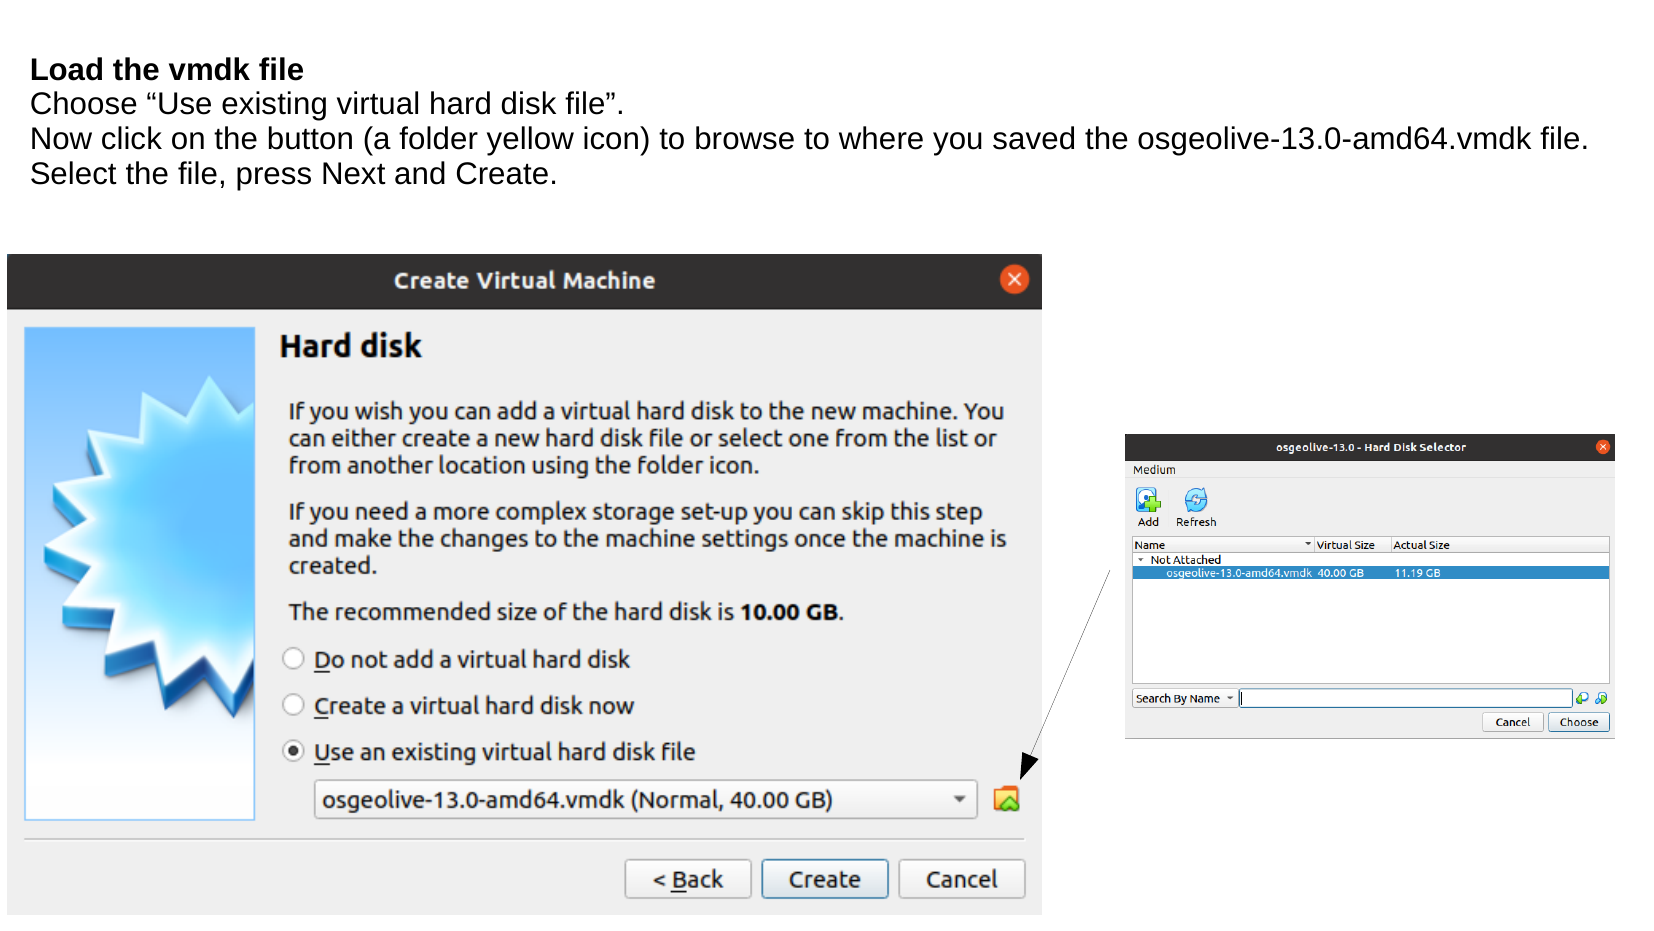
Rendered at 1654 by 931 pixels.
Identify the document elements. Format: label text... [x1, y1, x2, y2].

picture [7, 254, 1042, 916]
text_box Load the vmdk file Choose “Use existing virtual hard disk file”. Now click on the button (a folder yellow icon) to browse to where you saved the osgeolive-13.0-amd64.vmdk file. Select the file, press Next and Create. [15, 44, 1621, 199]
picture [1125, 434, 1615, 739]
